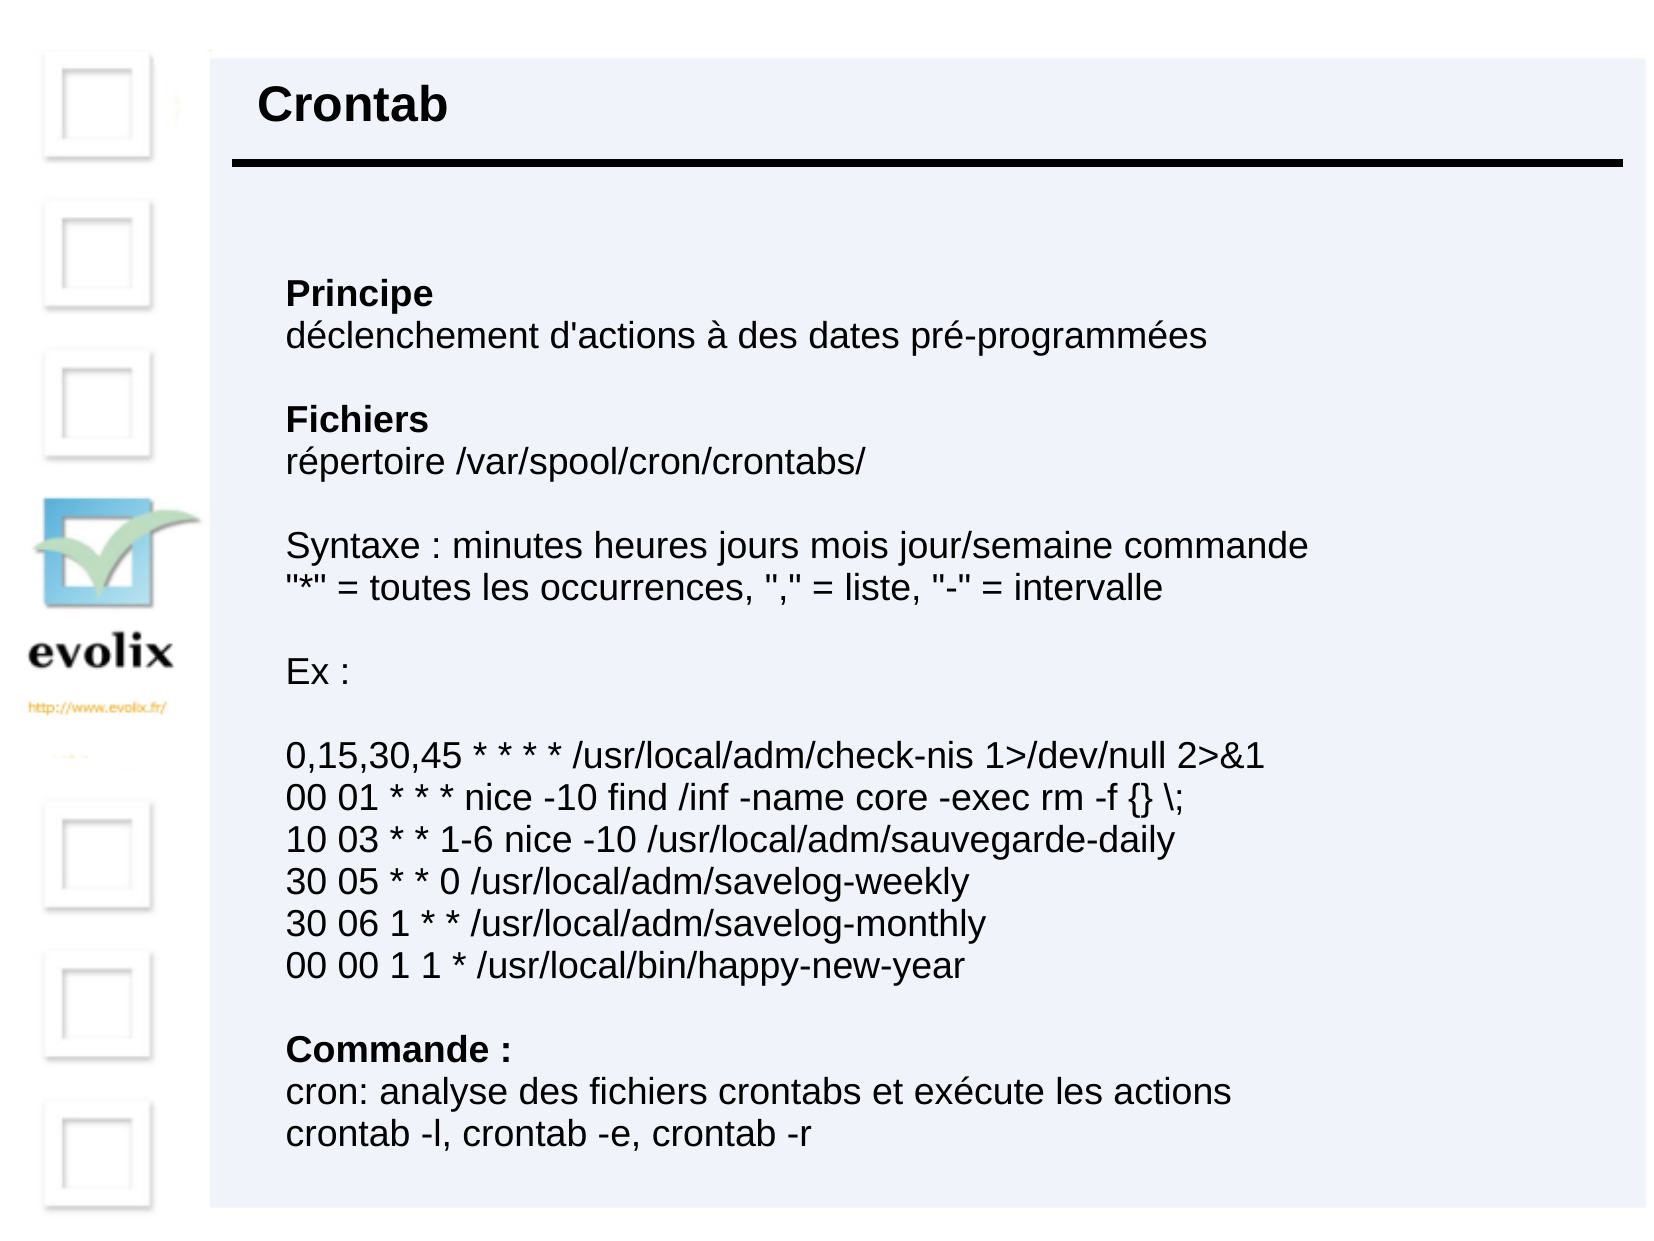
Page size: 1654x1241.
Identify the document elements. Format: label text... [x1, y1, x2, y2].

picture [0, 49, 1654, 1218]
text_box Principe déclenchement d'actions à des dates pré-programmées Fichiers répertoire /var/spool/cron/crontabs/ Syntaxe : minutes heures jours mois jour/semaine commande "*" = toutes les occurrences, "," = liste, "-" = intervalle Ex : 0,15,30,45 * * * * /usr/local/adm/check-nis 1>/dev/null 2>&1 00 01 * * * nice -10 find /inf -name core -exec rm -f {} \; 10 03 * * 1-6 nice -10 /usr/local/adm/sauvegarde-daily 30 05 * * 0 /usr/local/adm/savelog-weekly 30 06 1 * * /usr/local/adm/savelog-monthly 00 00 1 1 * /usr/local/bin/happy-new-year Commande : cron: analyse des fichiers crontabs et exécute les actions crontab -l, crontab -e, crontab -r [270, 264, 1587, 1162]
text_box Crontab [242, 68, 684, 140]
text_box [550, 276, 1654, 365]
